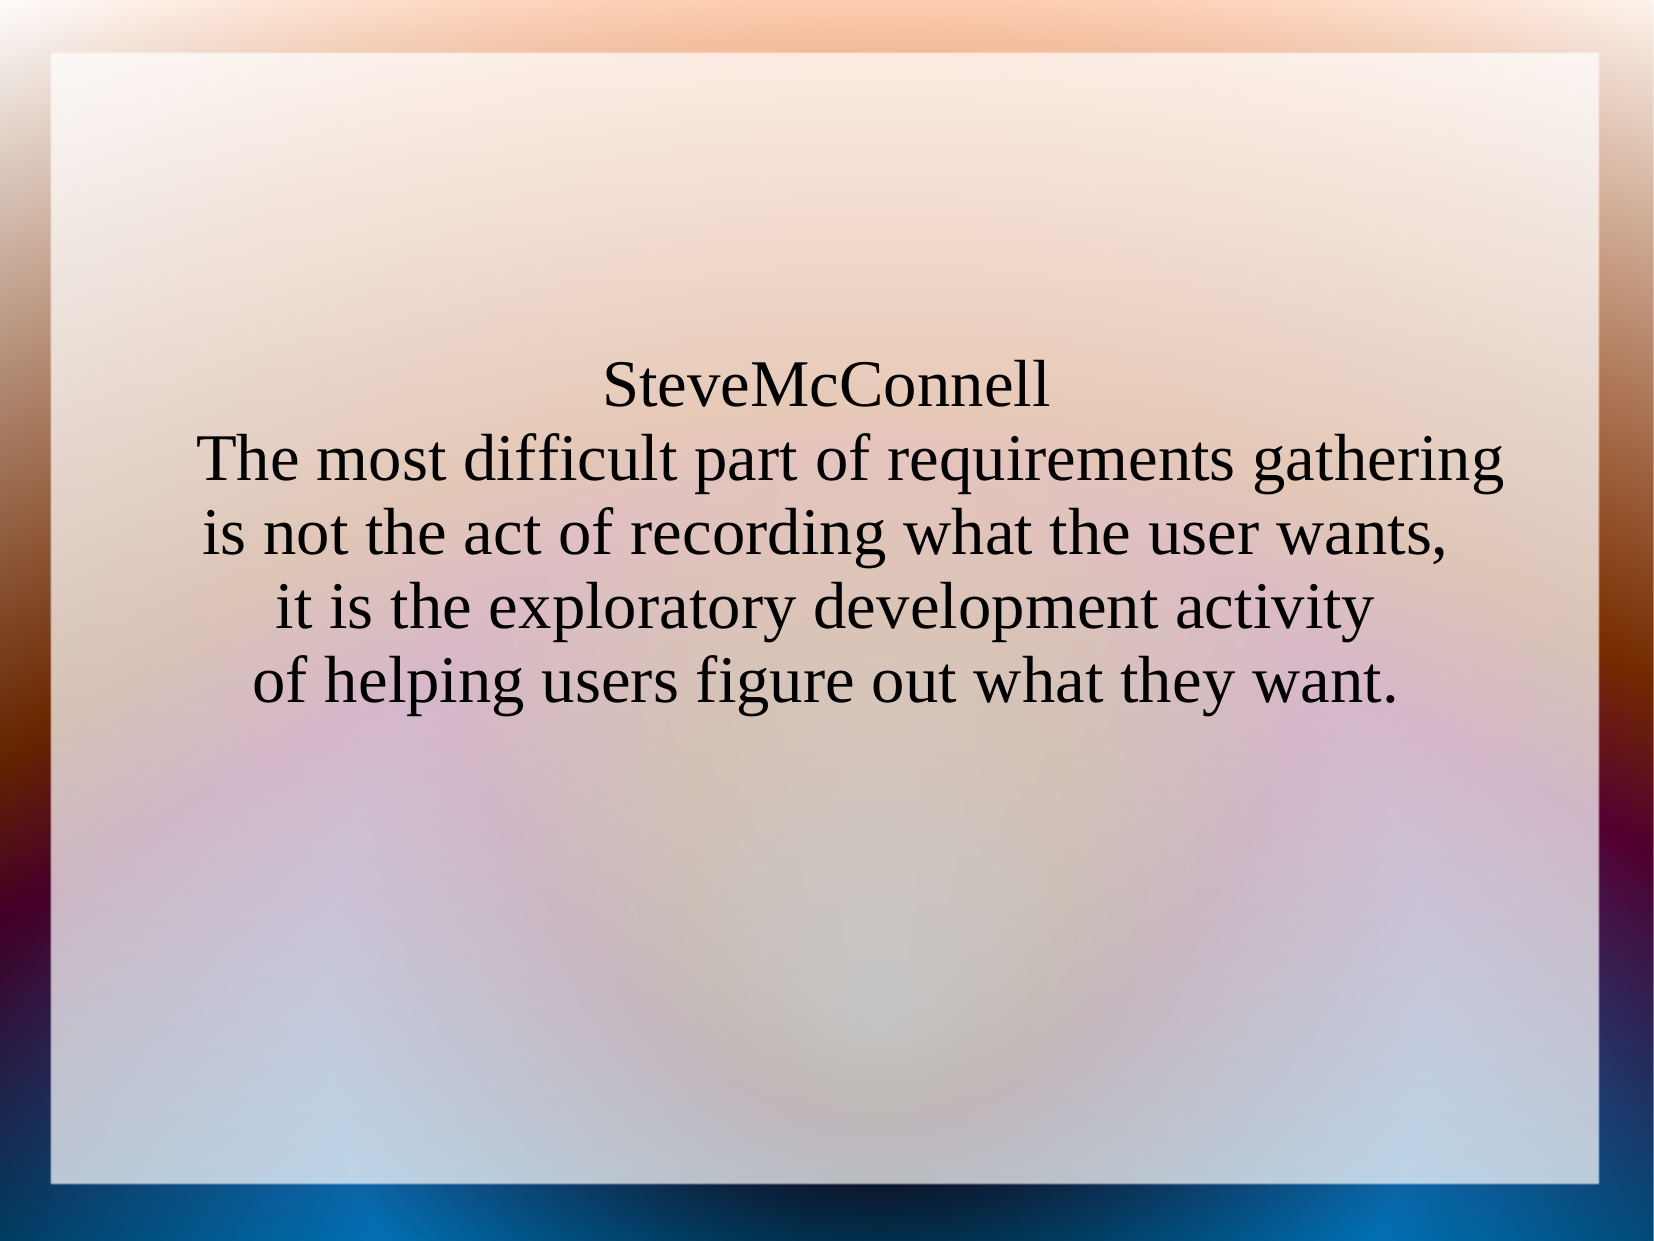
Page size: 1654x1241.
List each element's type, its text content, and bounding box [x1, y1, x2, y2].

picture [0, 0, 1654, 1241]
subtitle SteveMcConnell The most difficult part of requirements gathering is not the act of recording what the user wants, it is the exploratory development activity of helping users figure out what they want. [82, 55, 1571, 1010]
